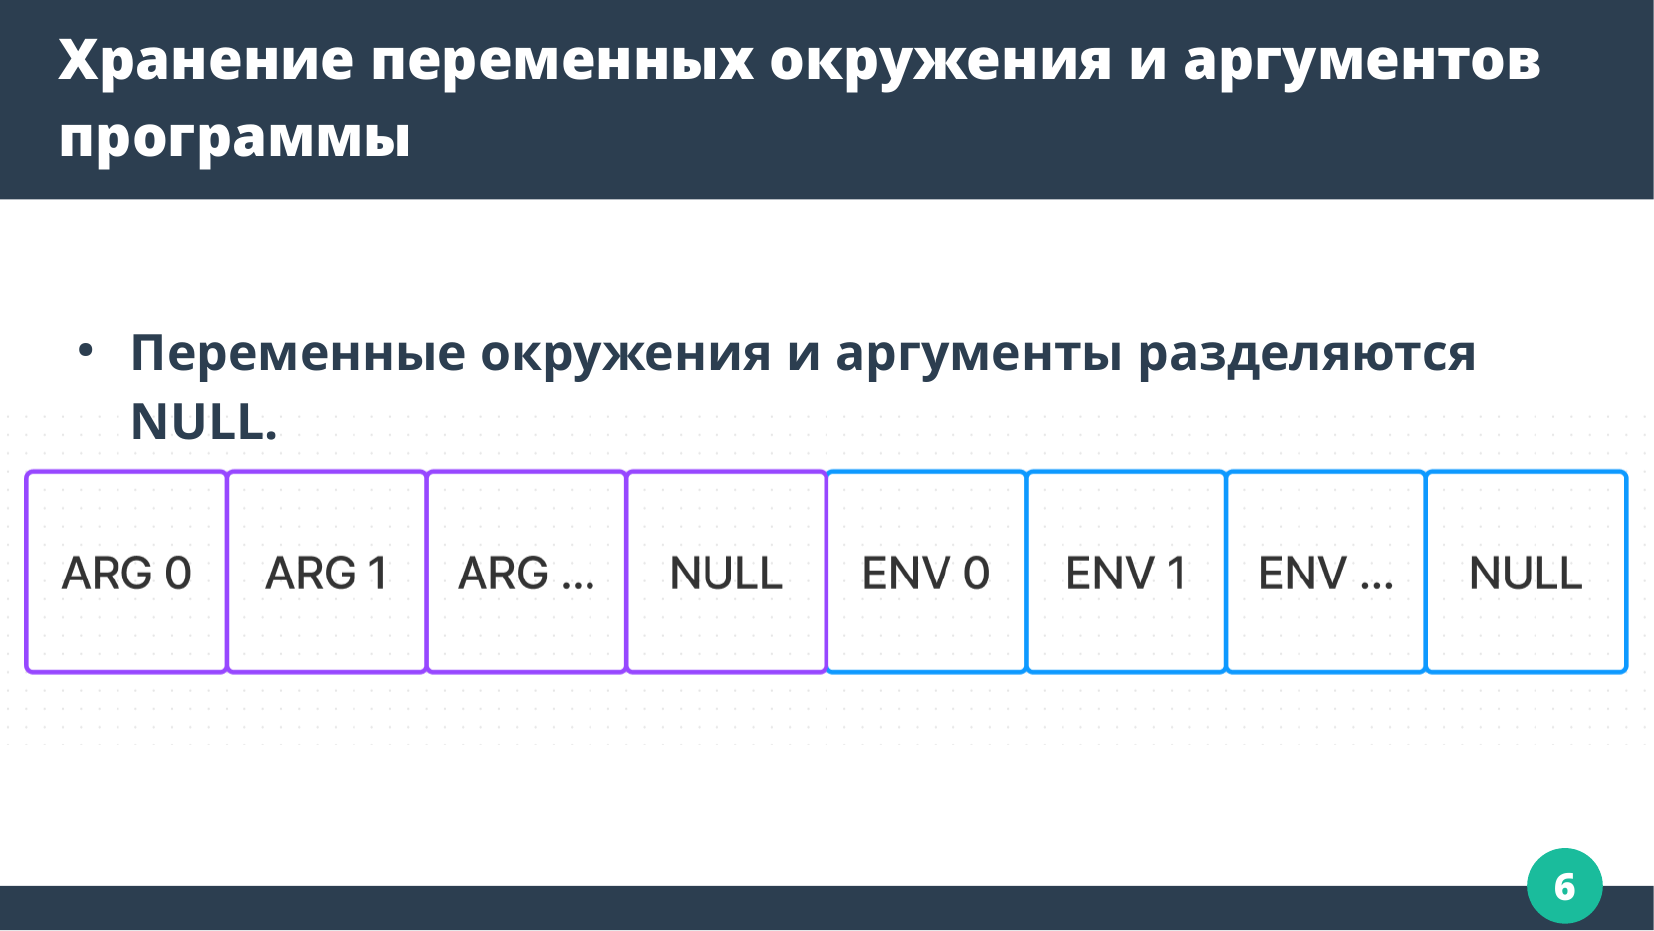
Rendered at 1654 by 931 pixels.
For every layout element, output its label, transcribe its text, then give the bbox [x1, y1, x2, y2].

picture [1576, 412, 1654, 745]
picture [0, 412, 59, 745]
list Переменные окружения и аргументы разделяются NULL. [59, 317, 1576, 931]
title Хранение переменных окружения и аргументов программы [59, 37, 1595, 155]
